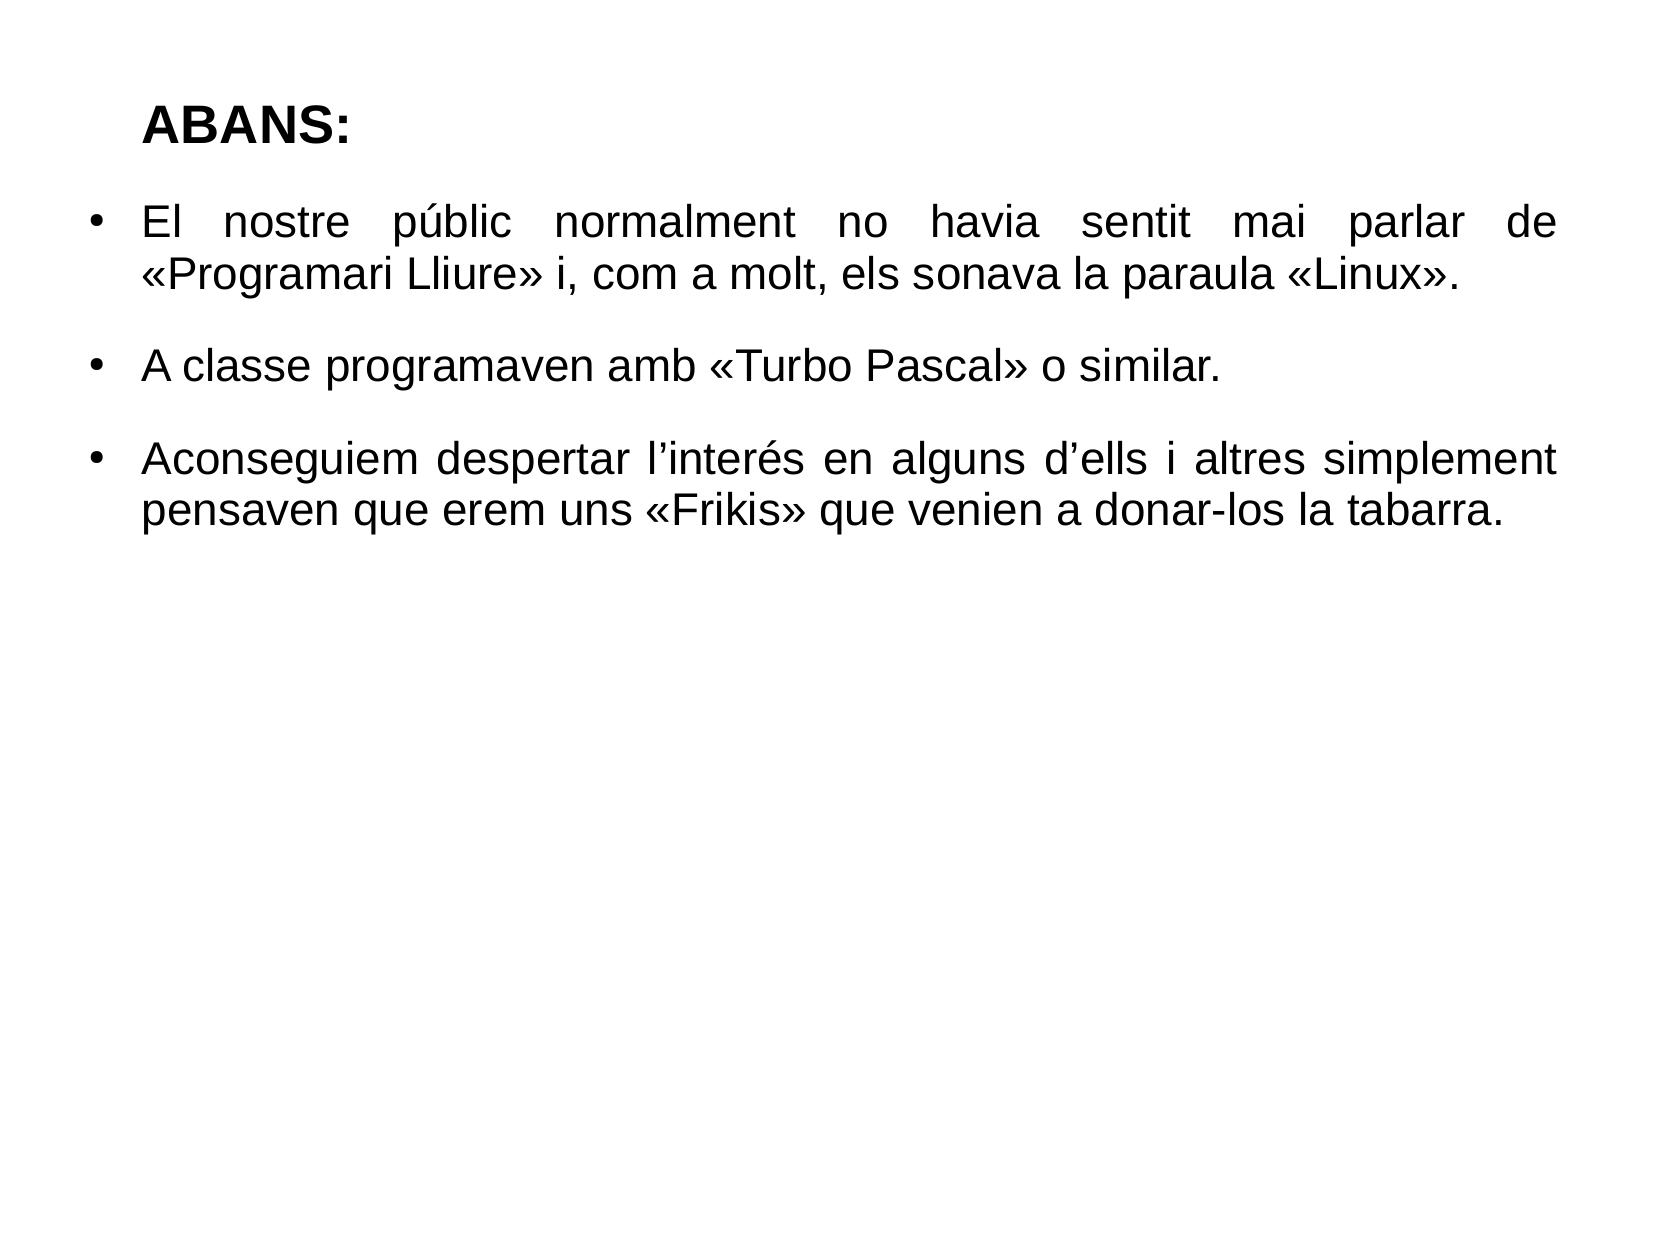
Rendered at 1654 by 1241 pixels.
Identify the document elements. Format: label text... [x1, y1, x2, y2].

list ABANS: El nostre públic normalment no havia sentit mai parlar de «Programari Lliure» i, com a molt, els sonava la paraula «Linux». A classe programaven amb «Turbo Pascal» o similar. Aconseguiem despertar l’interés en alguns d’ells i altres simplement pensaven que erem uns «Frikis» que venien a donar-los la tabarra. [70, 94, 1560, 1063]
